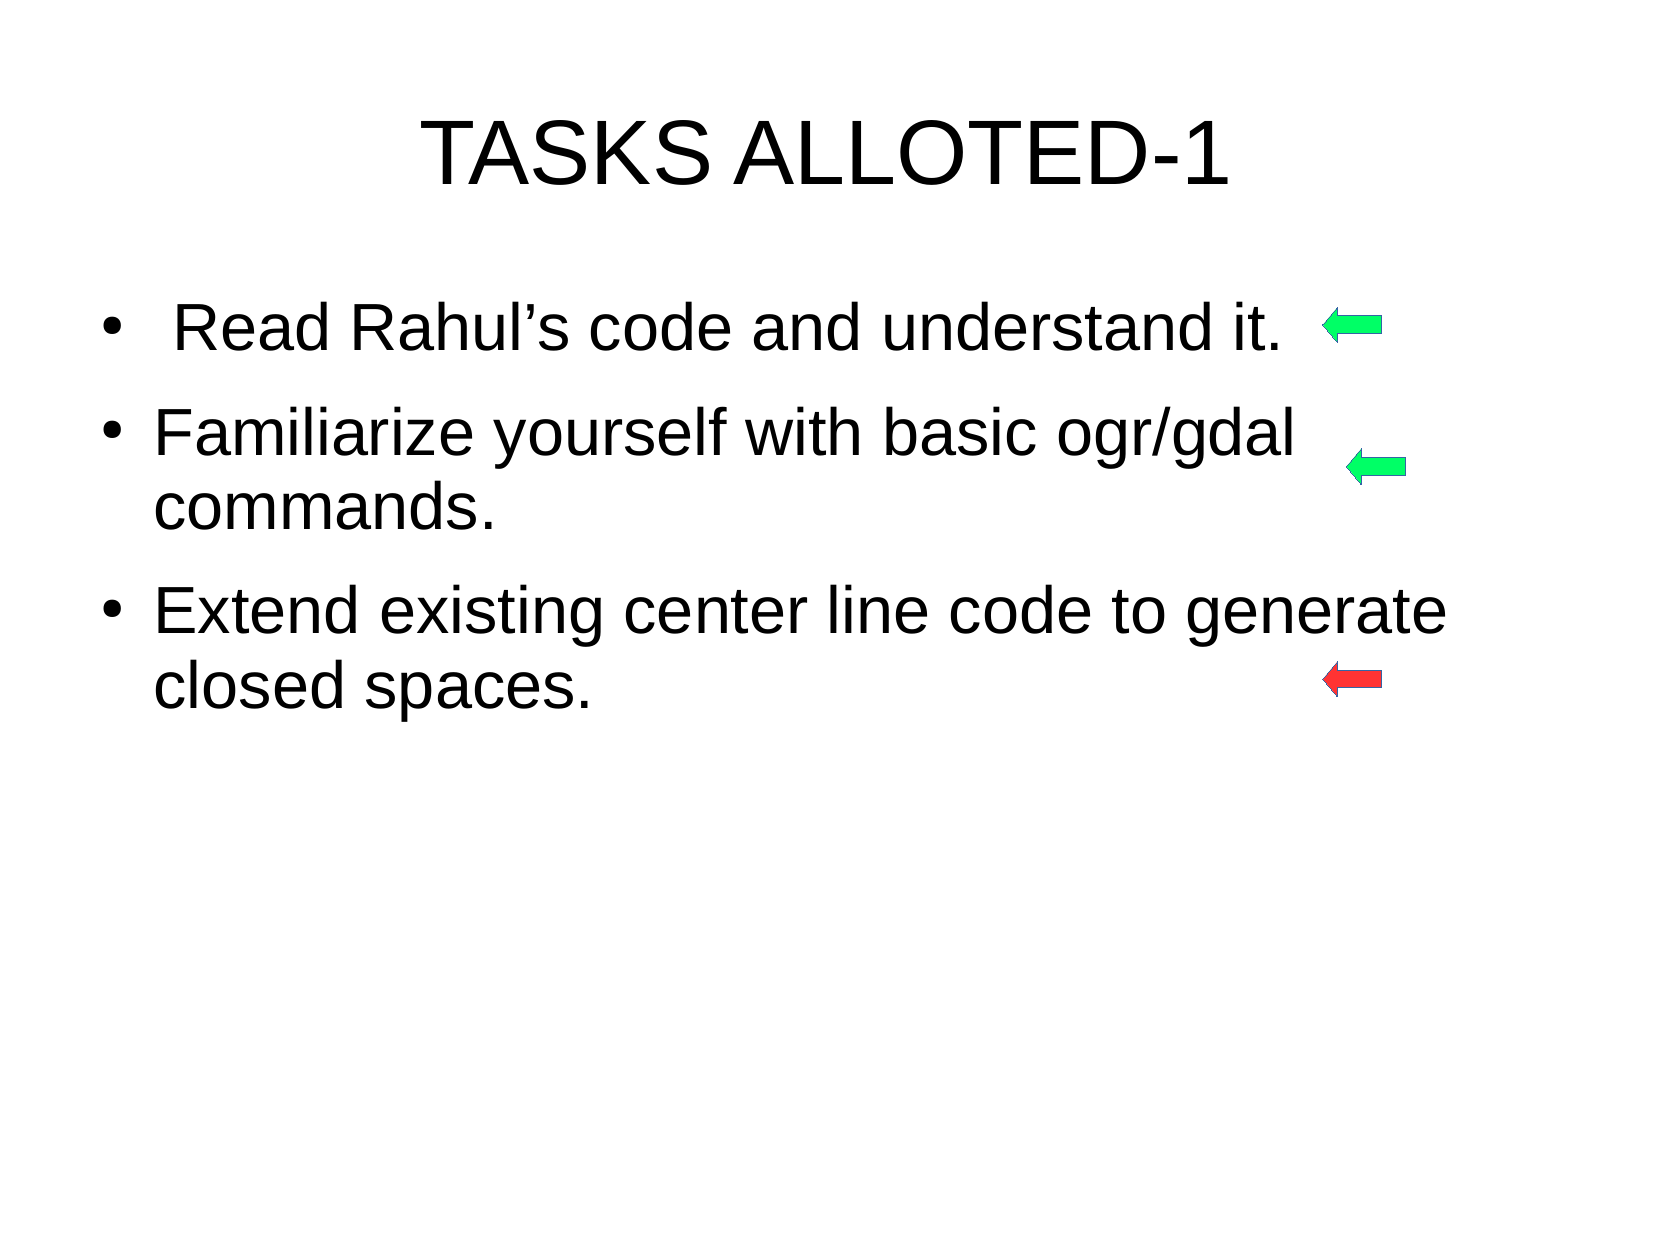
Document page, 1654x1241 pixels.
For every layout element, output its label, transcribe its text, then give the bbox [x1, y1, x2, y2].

text_box [1322, 661, 1382, 697]
list Read Rahul’s code and understand it. Familiarize yourself with basic ogr/gdal commands. Extend existing center line code to generate closed spaces. [82, 290, 1571, 1010]
text_box [1322, 307, 1382, 343]
text_box [1346, 448, 1406, 485]
title TASKS ALLOTED-1 [82, 49, 1571, 257]
